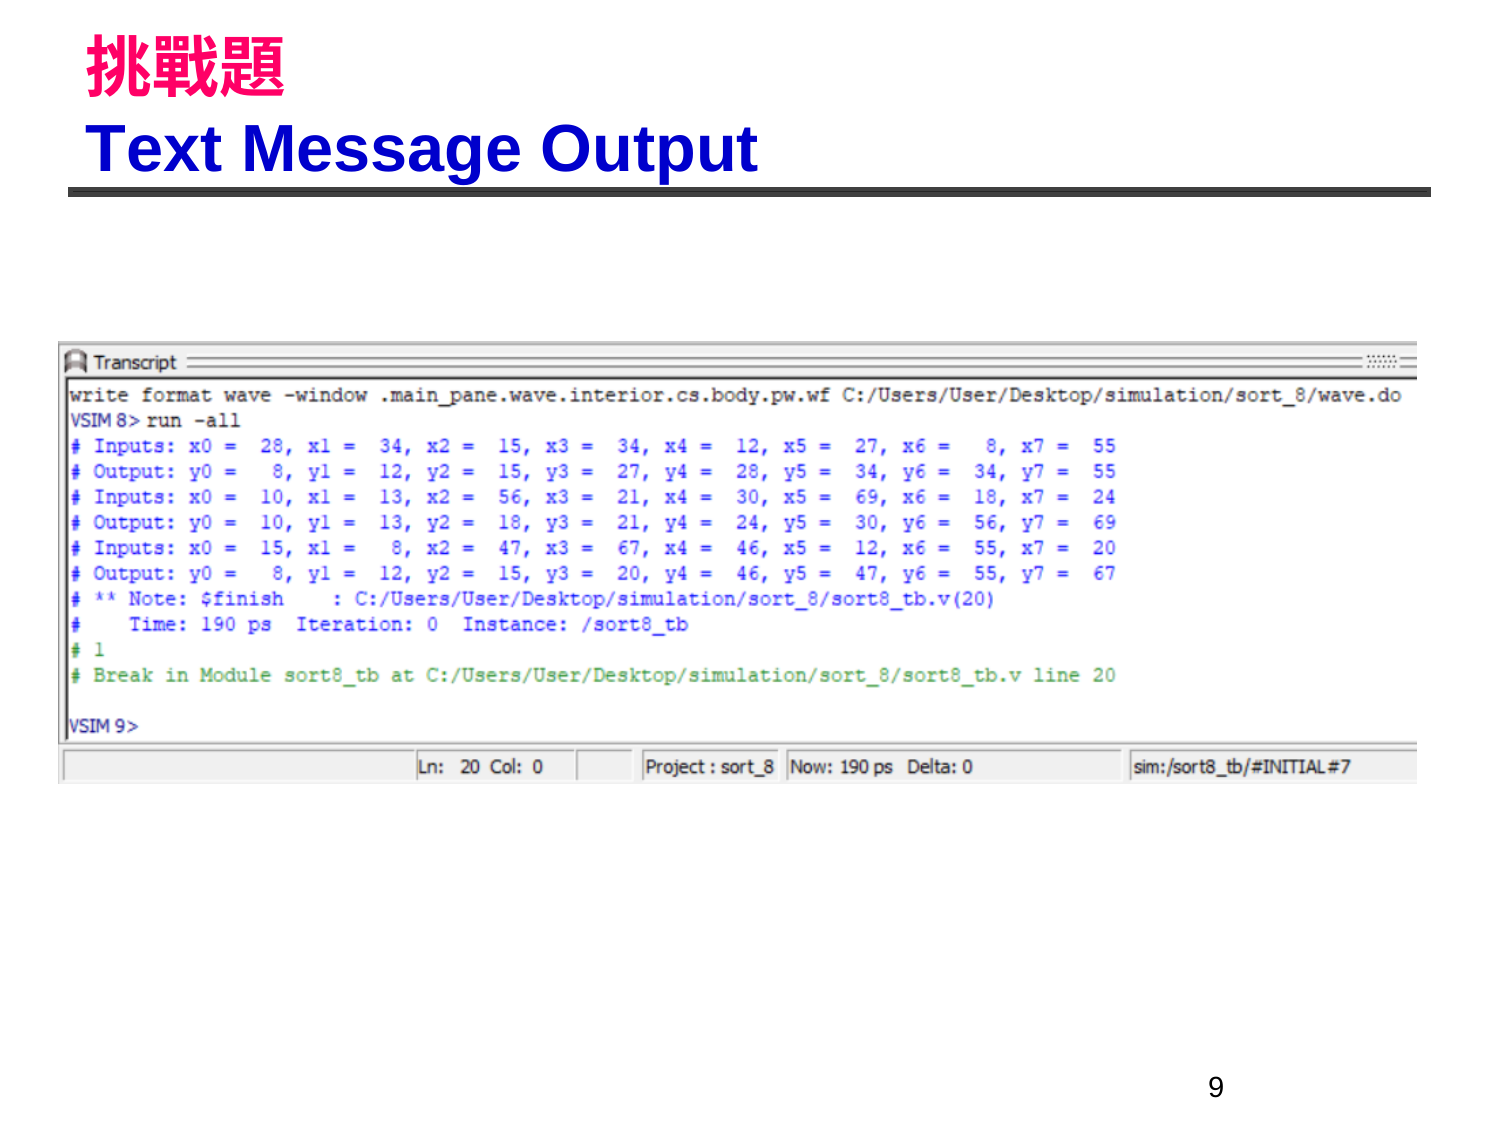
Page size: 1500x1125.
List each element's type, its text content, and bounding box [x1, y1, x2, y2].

picture [58, 341, 1417, 784]
text_box [1192, 1051, 1489, 1111]
title 挑戰題 Text Message Output [70, 17, 1430, 184]
